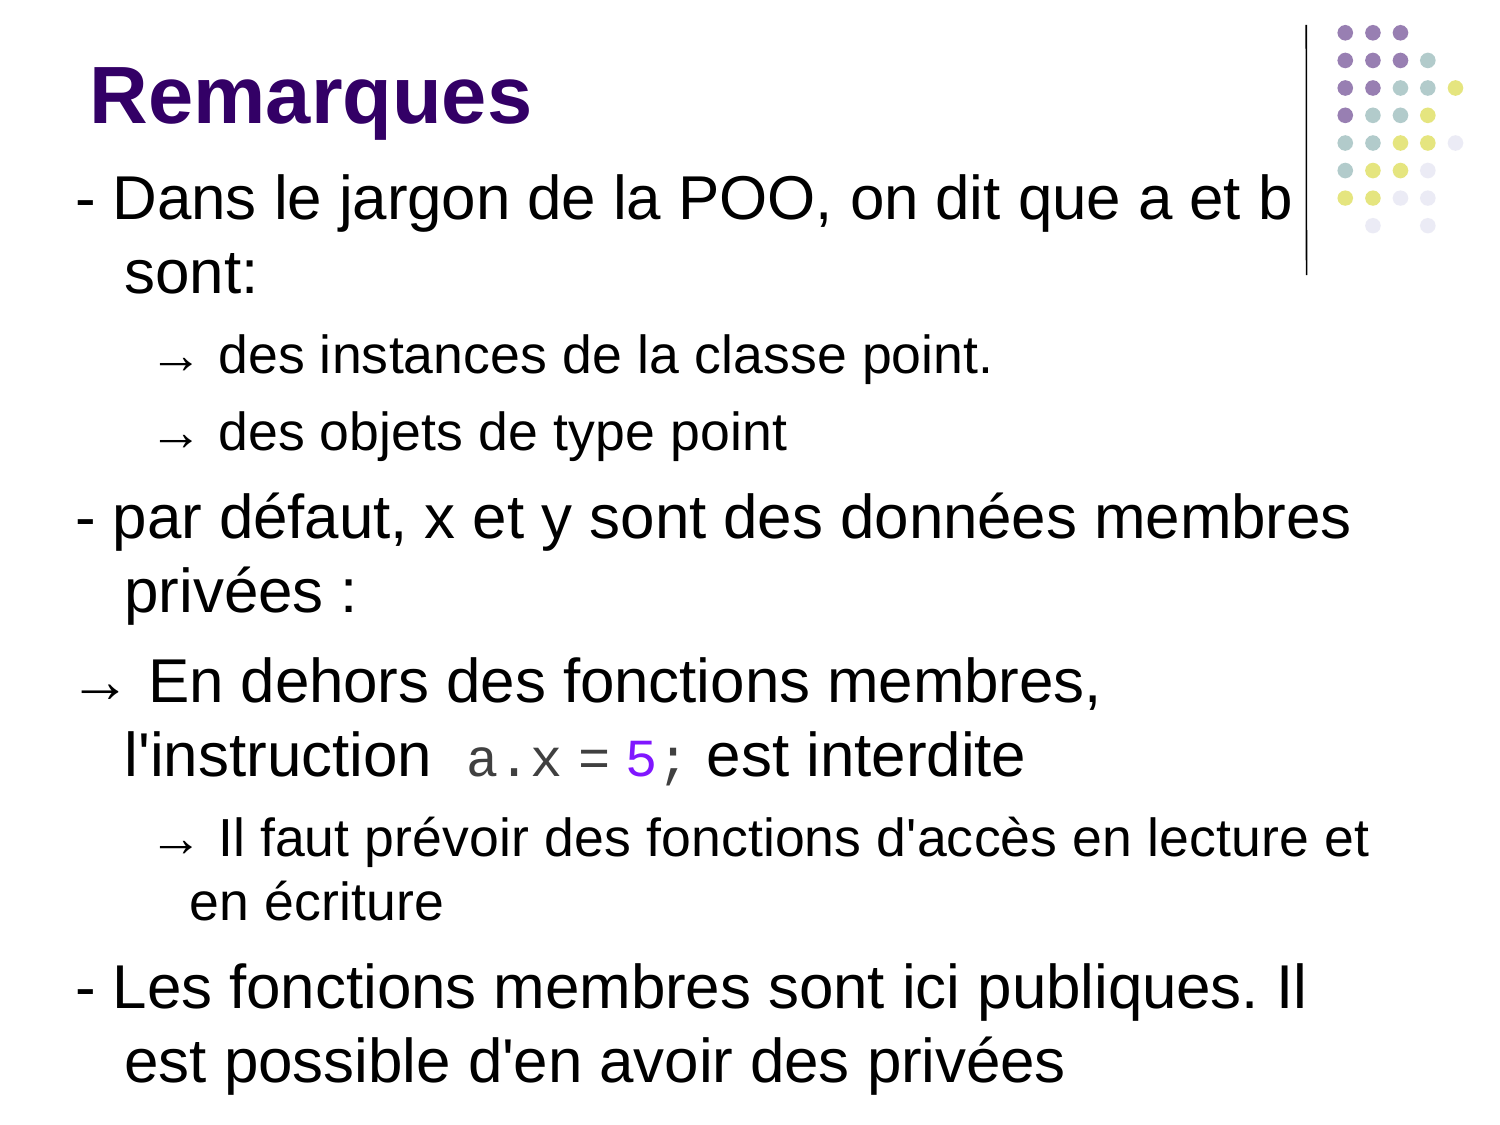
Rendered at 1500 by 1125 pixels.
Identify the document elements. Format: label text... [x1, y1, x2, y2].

list - Dans le jargon de la POO, on dit que a et b sont: → des instances de la classe point. → des objets de type point - par défaut, x et y sont des données membres privées : → En dehors des fonctions membres, l'instruction a.x = 5; est interdite → Il faut prévoir des fonctions d'accès en lecture et en écriture - Les fonctions membres sont ici publiques. Il est possible d'en avoir des privées [54, 149, 1402, 1125]
title Remarques [75, 18, 1310, 148]
